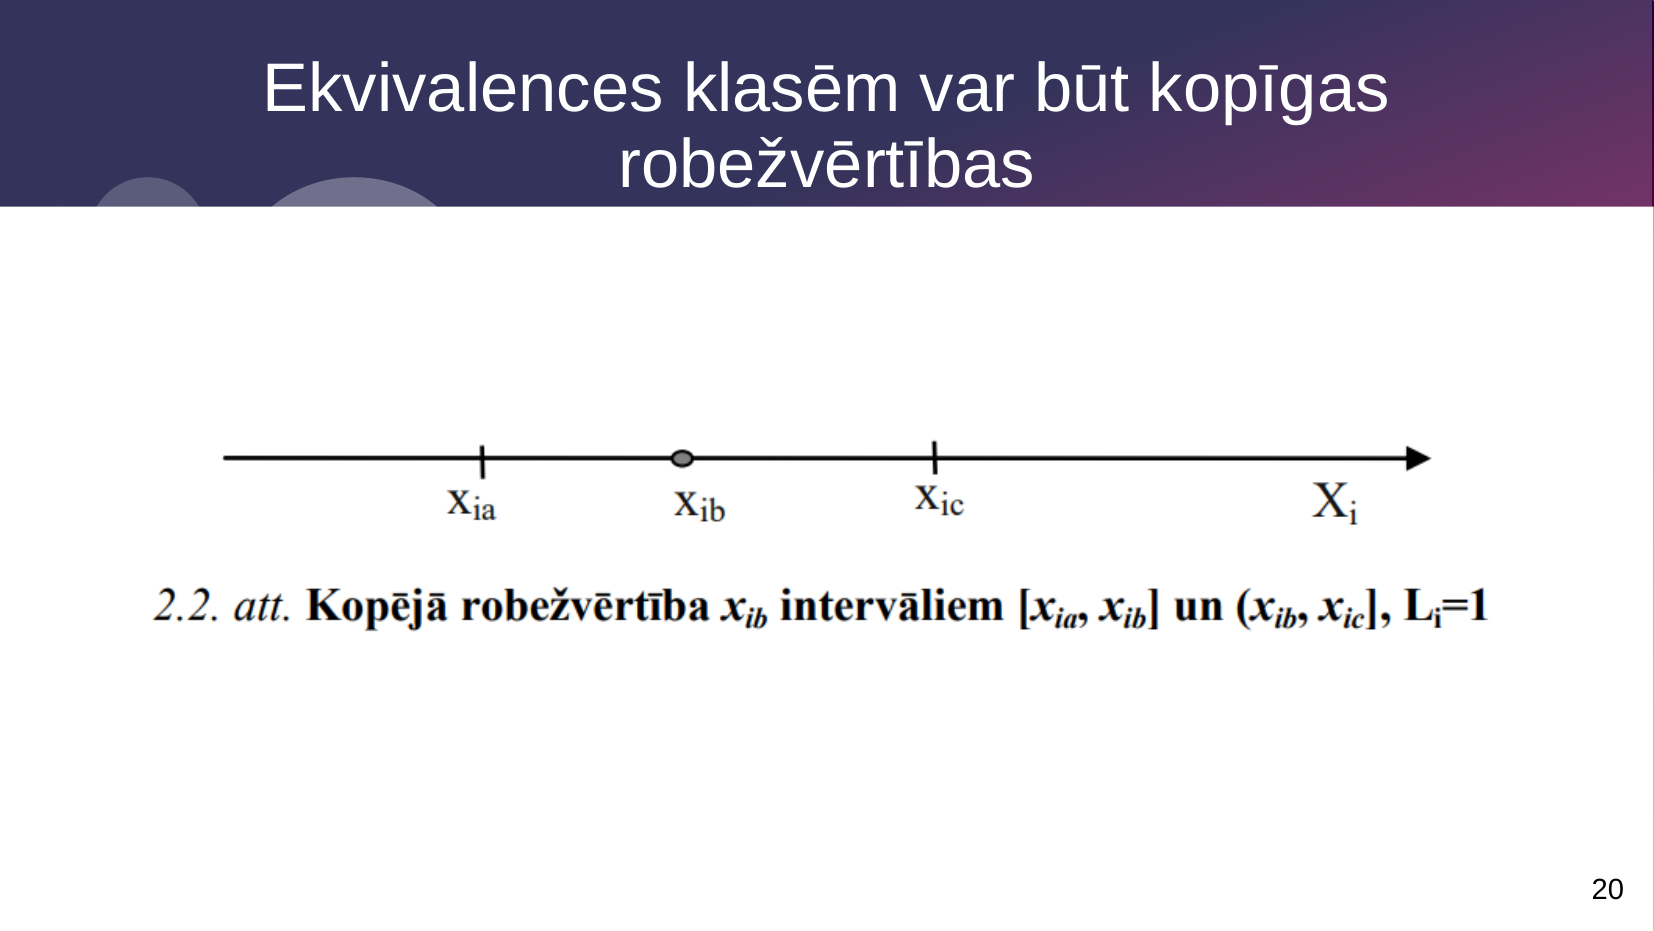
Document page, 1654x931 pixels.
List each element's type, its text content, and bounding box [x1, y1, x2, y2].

picture [50, 395, 1538, 676]
title Ekvivalences klasēm var būt kopīgas robežvērtības [88, 44, 1565, 207]
